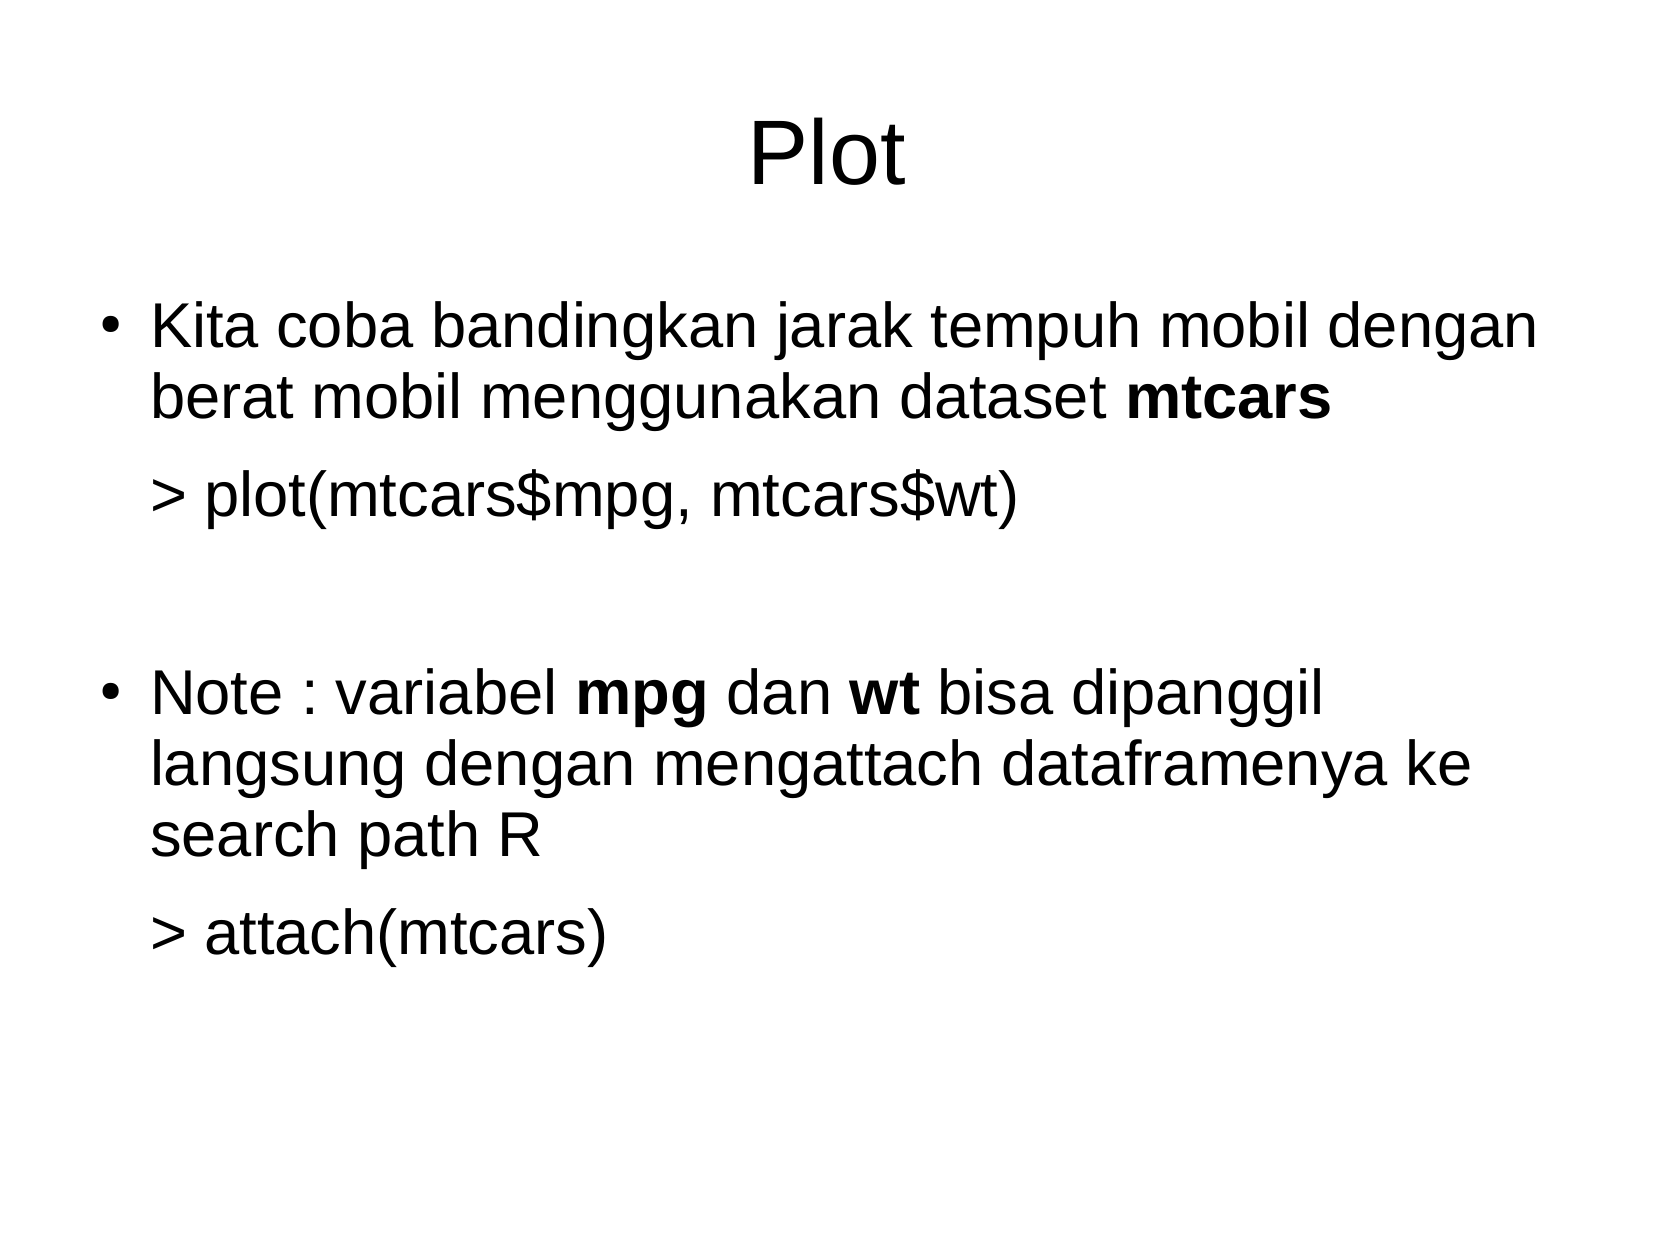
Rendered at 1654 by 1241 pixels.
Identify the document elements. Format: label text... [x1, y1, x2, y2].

list Kita coba bandingkan jarak tempuh mobil dengan berat mobil menggunakan dataset mtcars > plot(mtcars$mpg, mtcars$wt) Note : variabel mpg dan wt bisa dipanggil langsung dengan mengattach dataframenya ke search path R > attach(mtcars) [82, 290, 1571, 1010]
title Plot [82, 49, 1571, 257]
